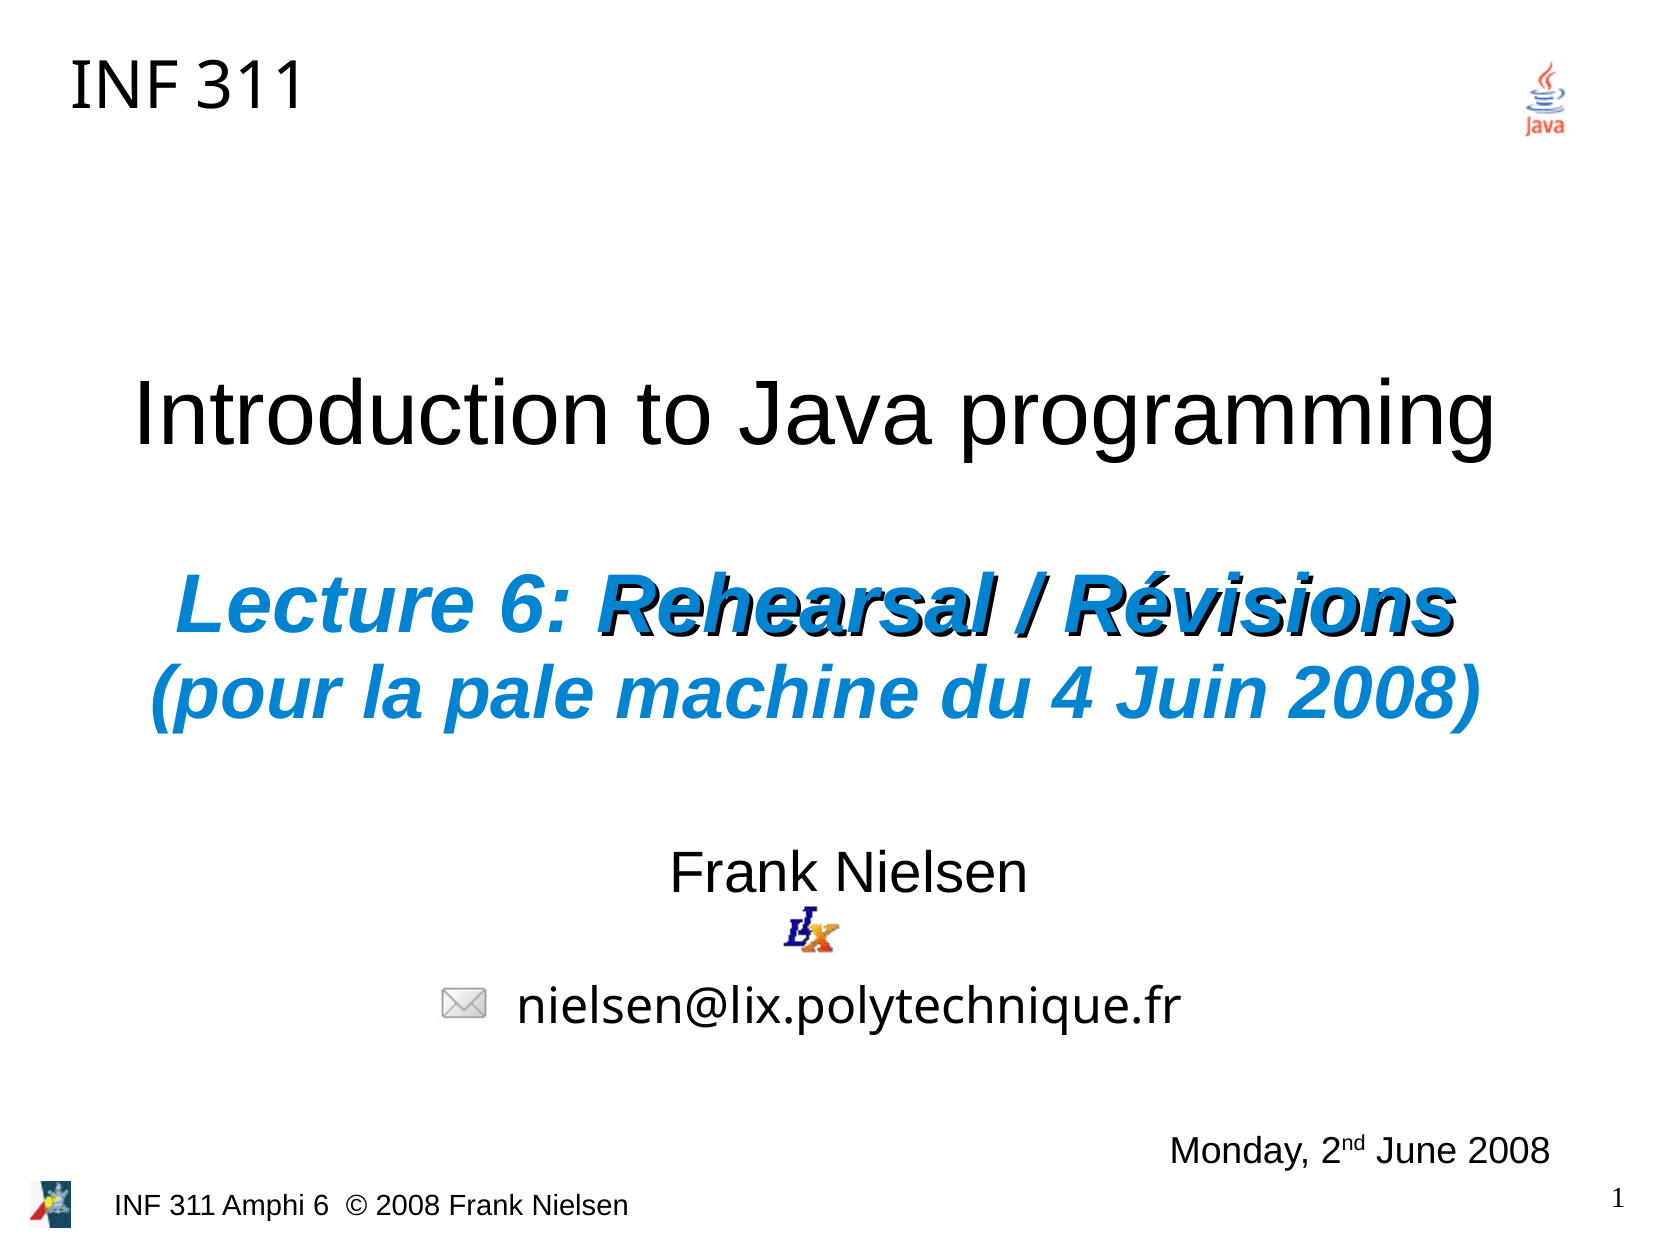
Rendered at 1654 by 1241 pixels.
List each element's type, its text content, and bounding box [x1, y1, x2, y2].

picture [431, 974, 496, 1034]
text_box Frank Nielsen nielsen@lix.polytechnique.fr [501, 835, 1183, 1038]
picture [29, 1181, 71, 1228]
text_box Monday, 2nd June 2008 [1154, 1122, 1565, 1181]
text_box INF 311 [55, 29, 266, 126]
picture [773, 891, 857, 978]
text_box Introduction to Java programming Lecture 6: Rehearsal / Révisions (pour la pale machine du 4 Juin 2008) [118, 354, 1515, 835]
picture [1505, 58, 1584, 138]
